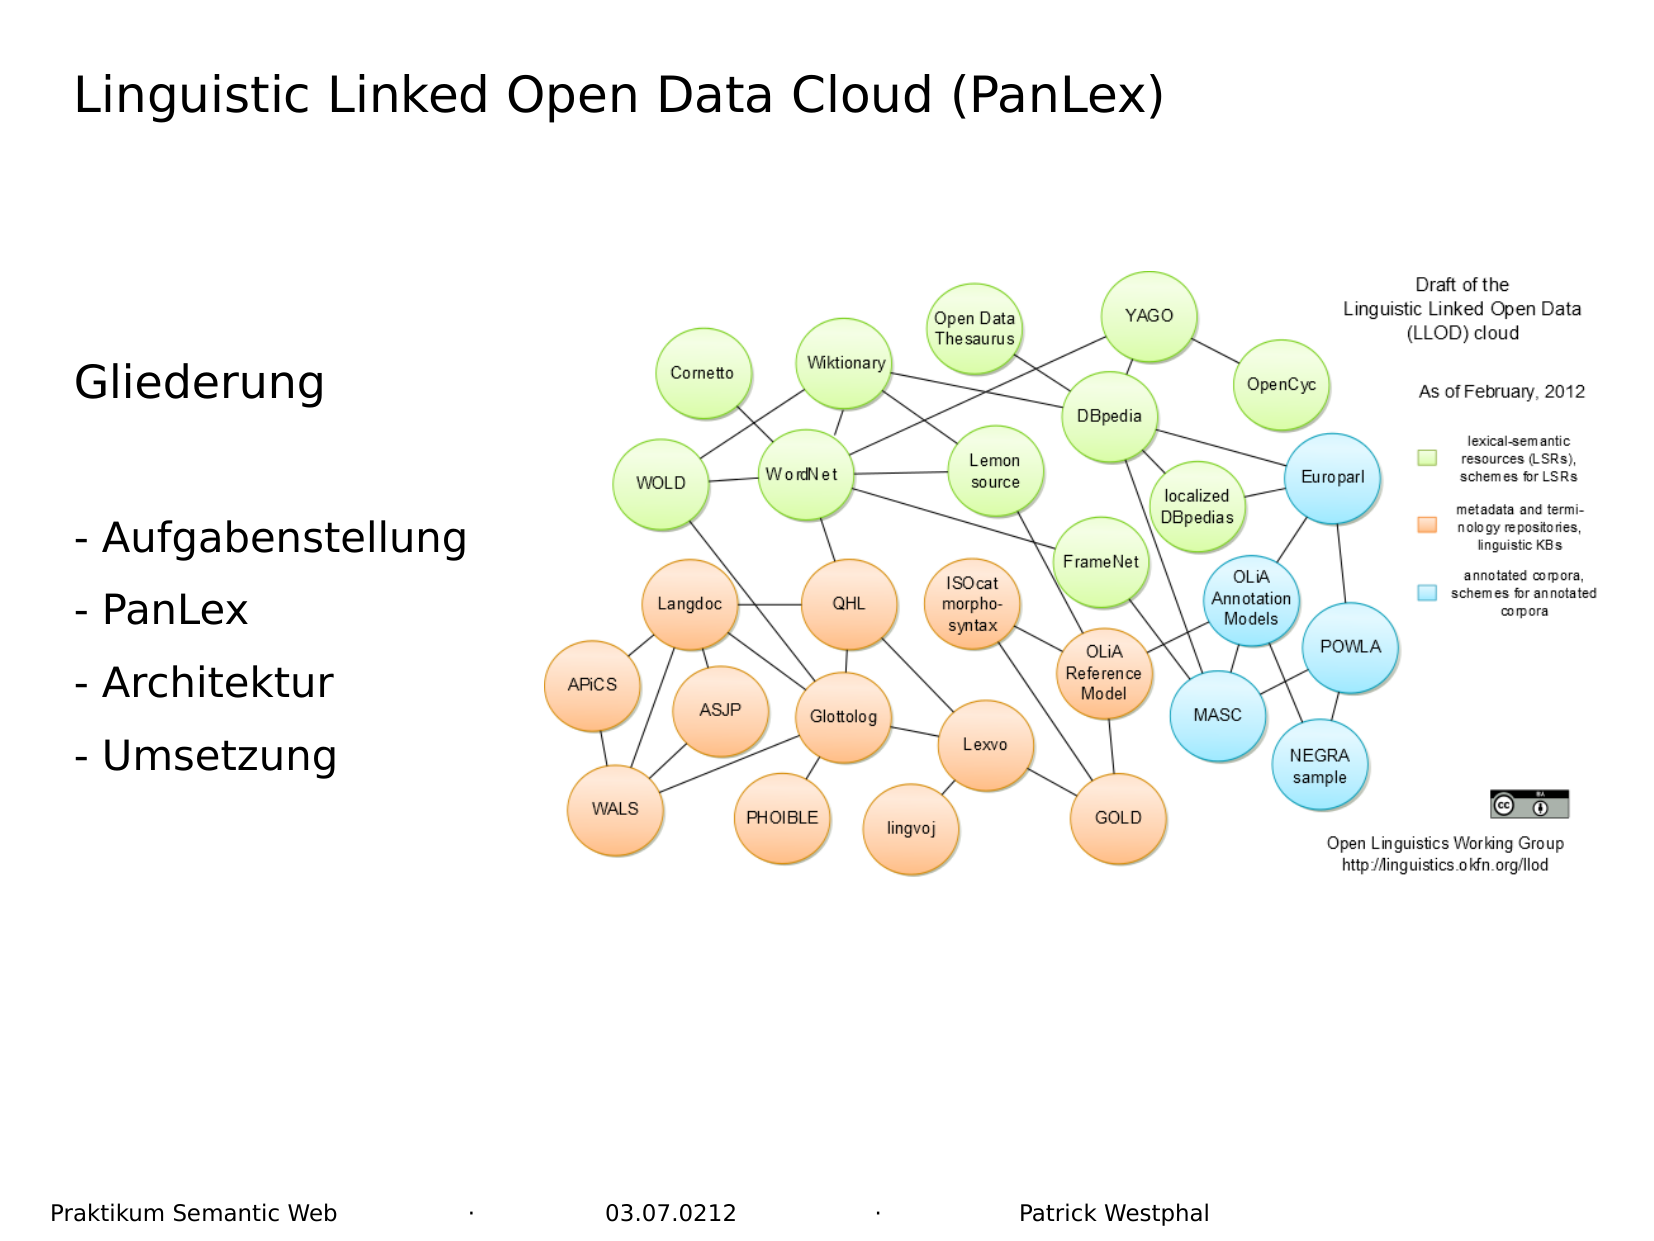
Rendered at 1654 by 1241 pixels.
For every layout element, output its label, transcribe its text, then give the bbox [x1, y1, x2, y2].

picture [544, 271, 1607, 877]
text_box Gliederung - Aufgabenstellung - PanLex - Architektur - Umsetzung [59, 188, 1583, 788]
text_box Linguistic Linked Open Data Cloud (PanLex) [59, 59, 1583, 133]
text_box Praktikum Semantic Web · 03.07.0212 · Patrick Westphal [35, 1192, 1300, 1235]
